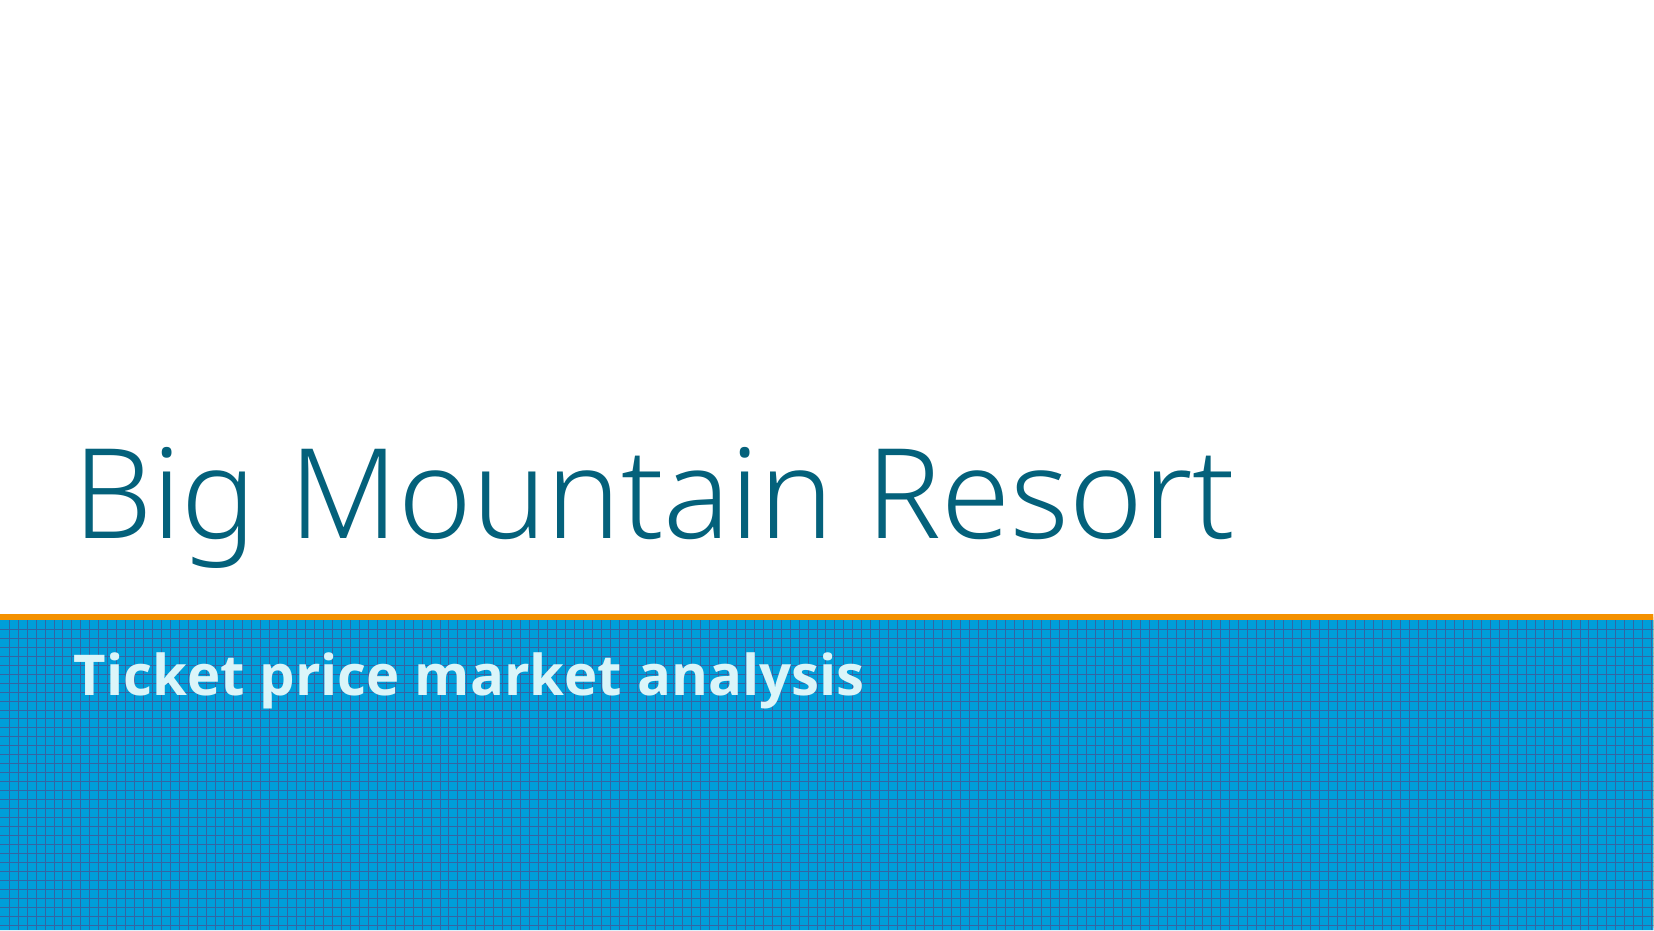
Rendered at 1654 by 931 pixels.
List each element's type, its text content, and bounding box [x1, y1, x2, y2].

subtitle Ticket price market analysis [73, 634, 1551, 827]
title Big Mountain Resort [73, 44, 1551, 576]
